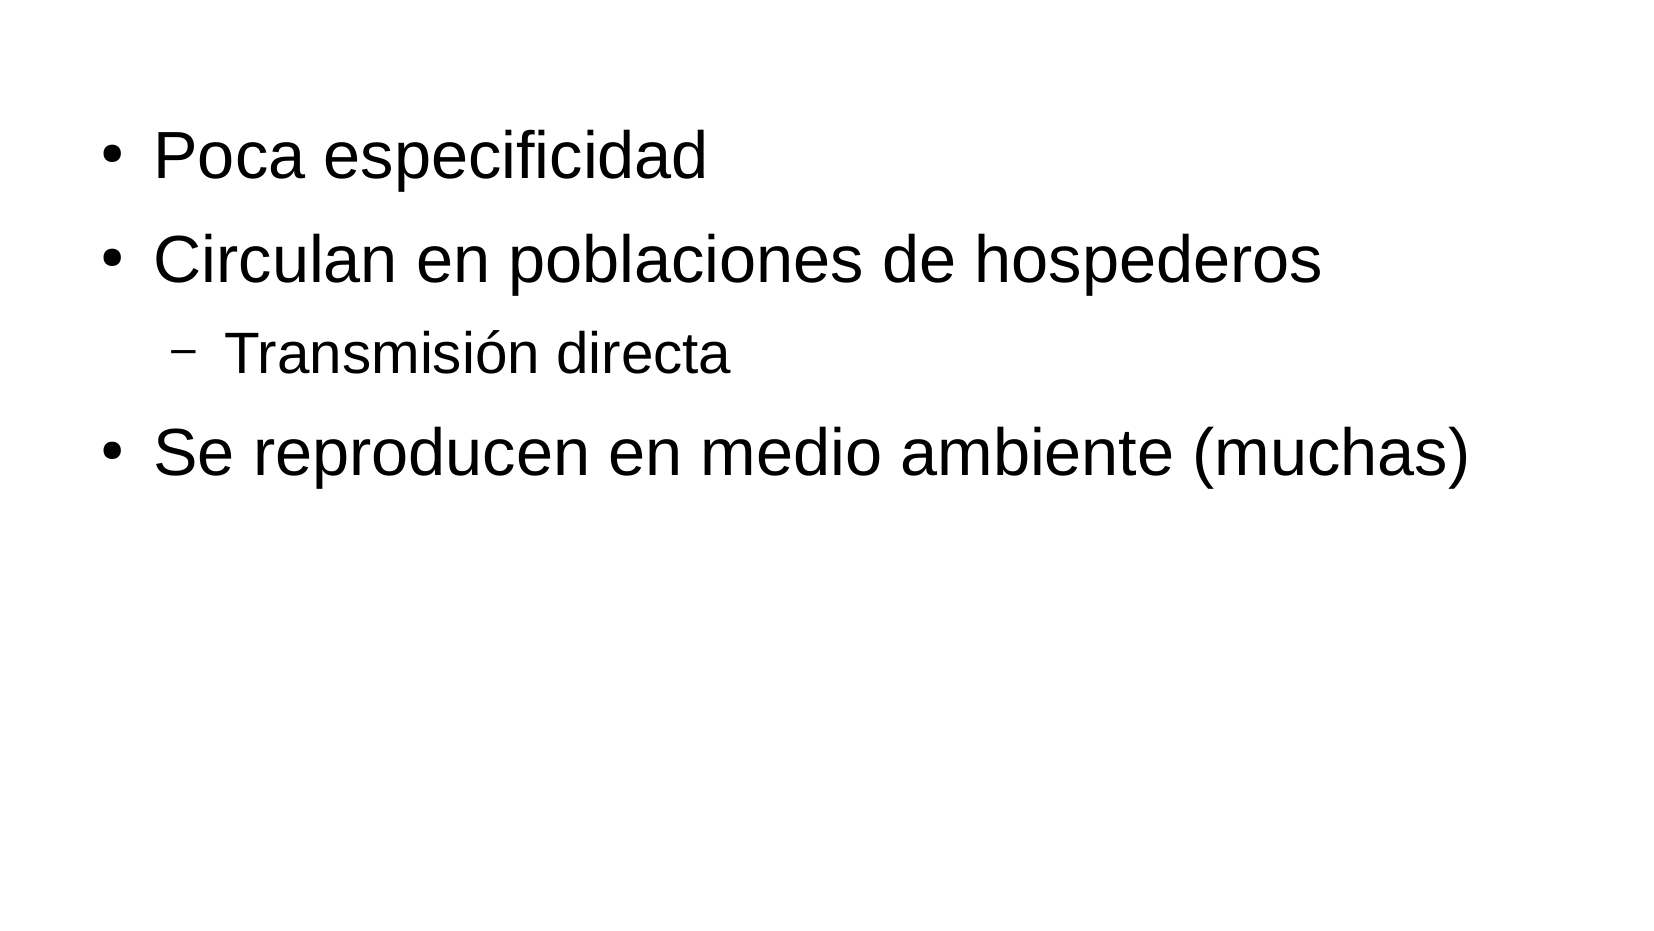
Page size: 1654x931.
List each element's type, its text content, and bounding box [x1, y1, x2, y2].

list Poca especificidad Circulan en poblaciones de hospederos Transmisión directa Se reproducen en medio ambiente (muchas) [82, 118, 1571, 758]
